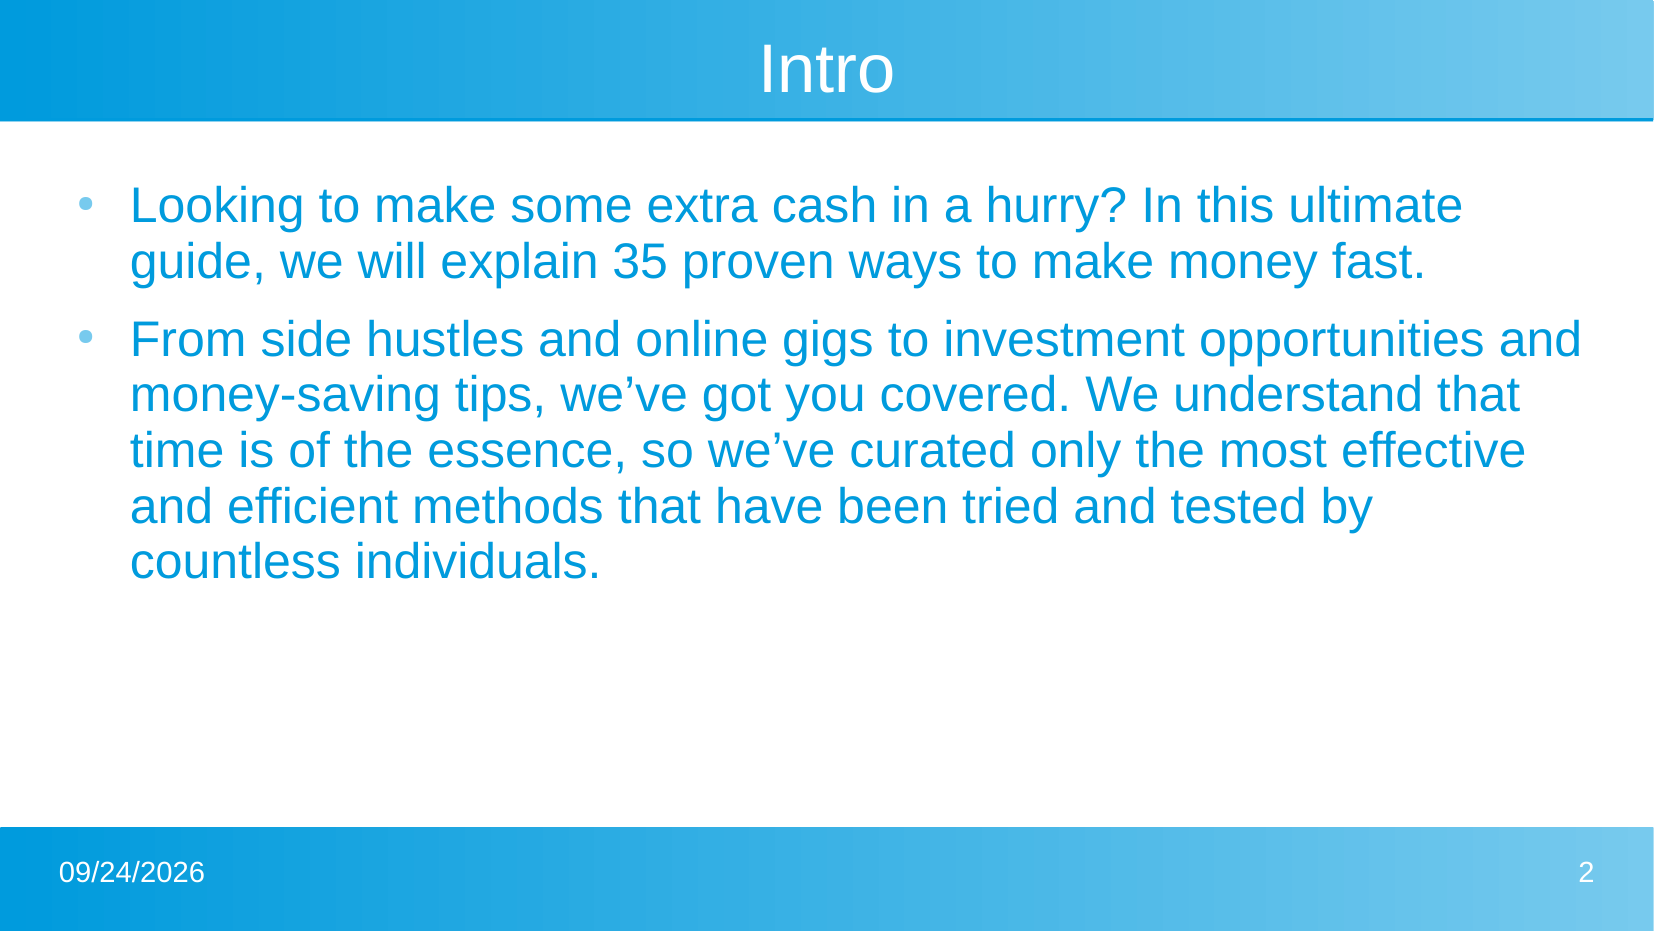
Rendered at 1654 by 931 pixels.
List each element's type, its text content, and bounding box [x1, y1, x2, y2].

list Looking to make some extra cash in a hurry? In this ultimate guide, we will explain 35 proven ways to make money fast. From side hustles and online gigs to investment opportunities and money-saving tips, we’ve got you covered. We understand that time is of the essence, so we’ve curated only the most effective and efficient methods that have been tried and tested by countless individuals. [59, 177, 1595, 768]
title Intro [59, 29, 1595, 108]
